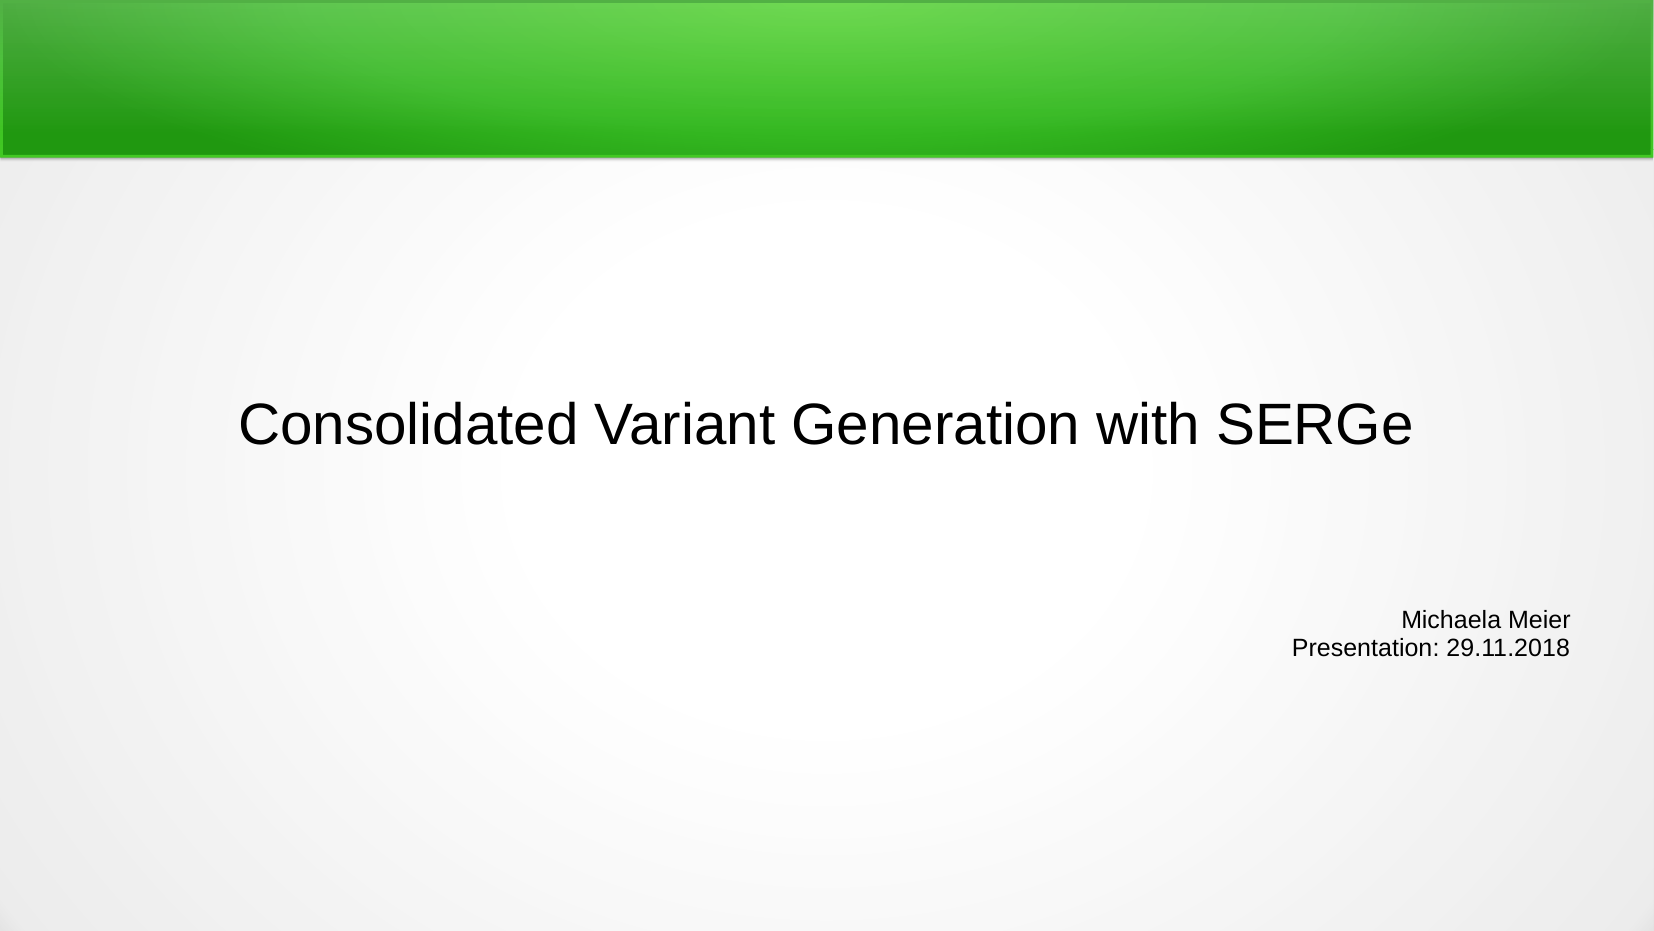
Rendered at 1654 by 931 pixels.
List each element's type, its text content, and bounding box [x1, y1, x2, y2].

subtitle Consolidated Variant Generation with SERGe Michaela Meier Presentation: 29.11.2018 [82, 224, 1571, 764]
